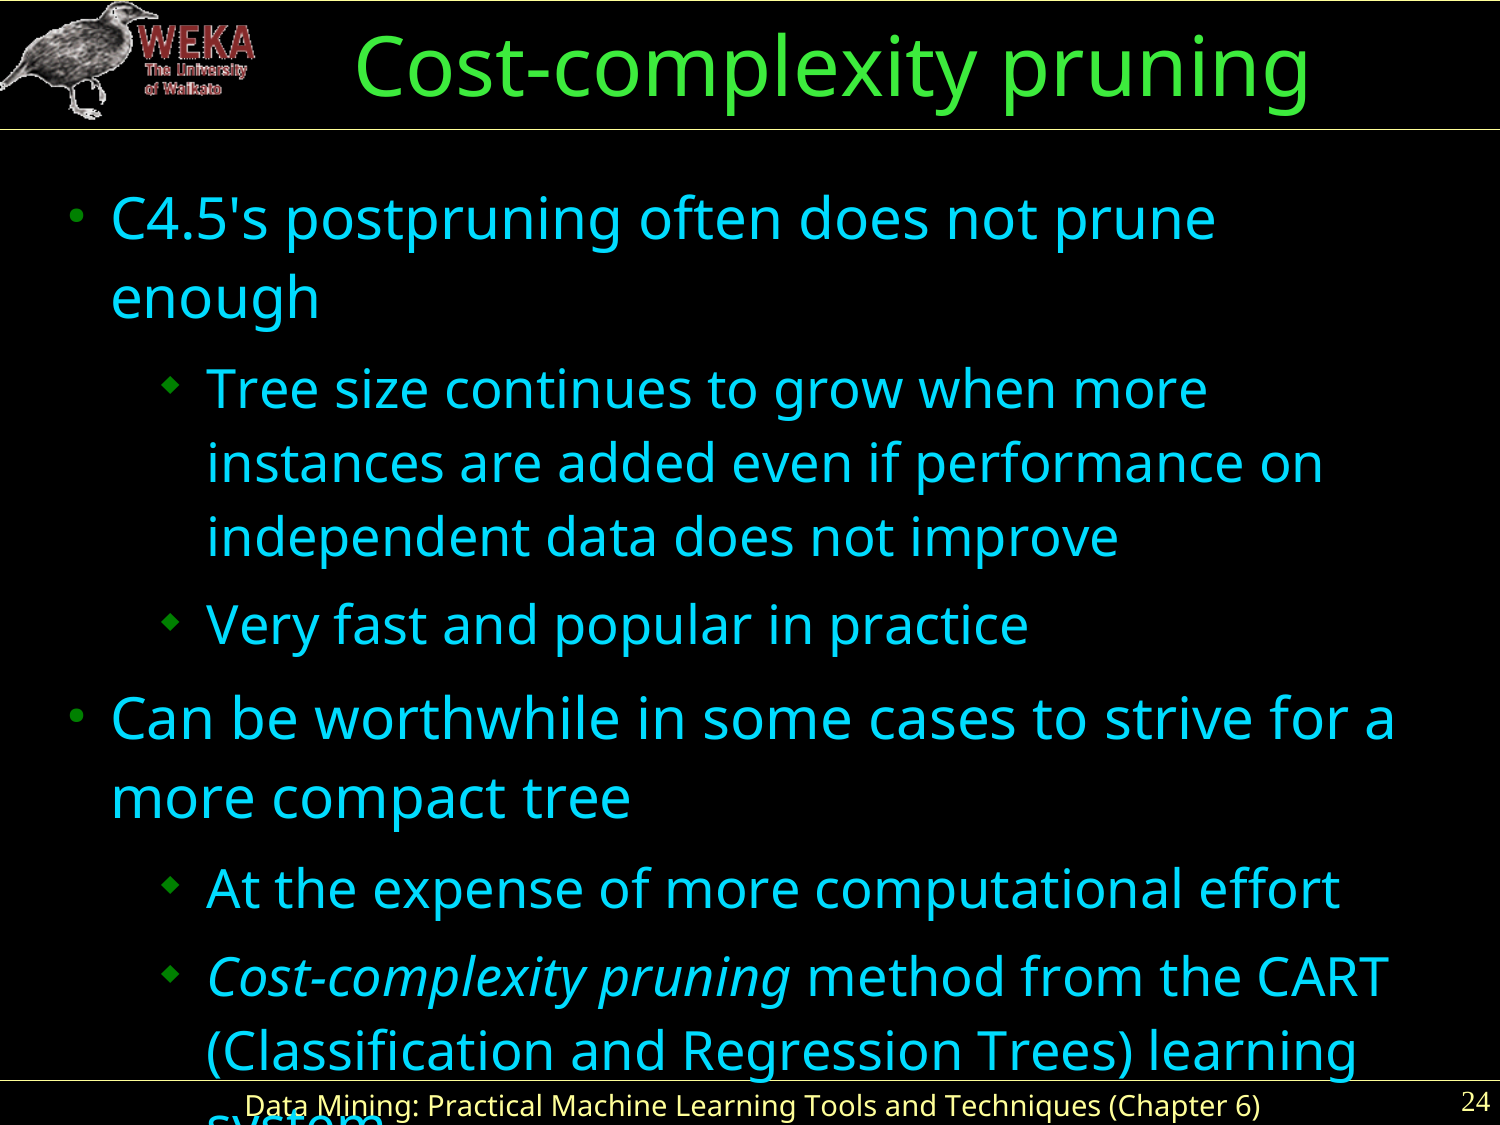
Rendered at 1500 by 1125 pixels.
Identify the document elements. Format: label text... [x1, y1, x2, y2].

title Cost-complexity pruning [353, 0, 1429, 159]
picture [0, 1, 266, 129]
list C4.5's postpruning often does not prune enough Tree size continues to grow when more instances are added even if performance on independent data does not improve Very fast and popular in practice Can be worthwhile in some cases to strive for a more compact tree At the expense of more computational effort Cost-complexity pruning method from the CART (Classification and Regression Trees) learning system [67, 177, 1418, 1093]
